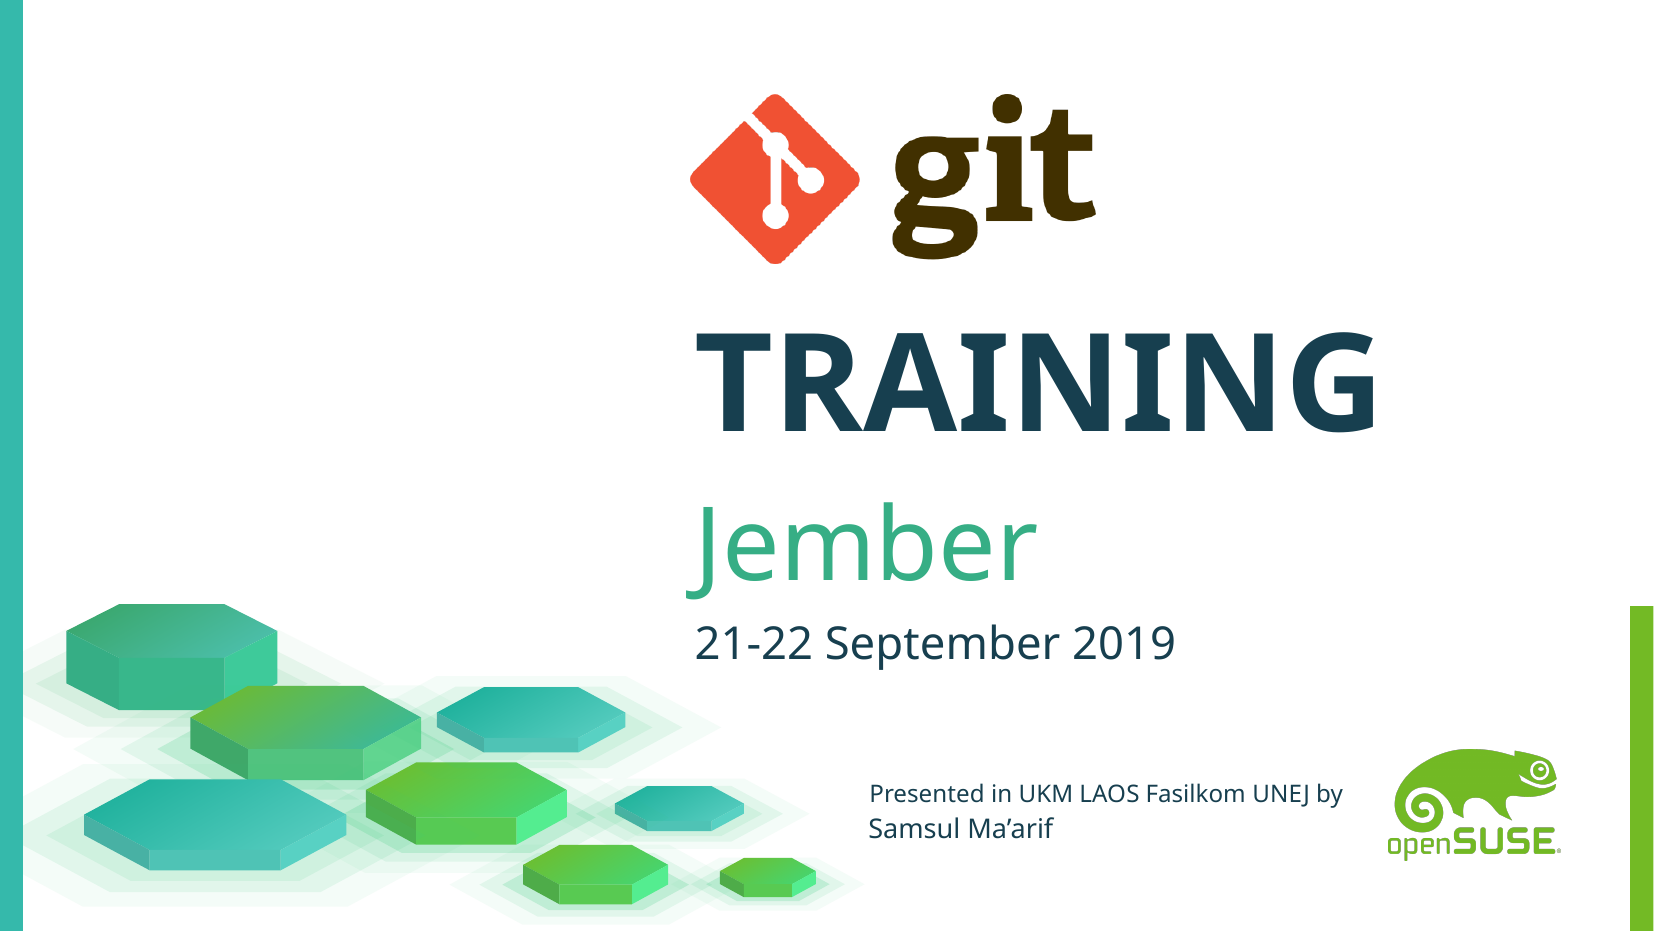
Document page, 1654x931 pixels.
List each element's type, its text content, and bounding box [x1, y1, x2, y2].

picture [690, 94, 1096, 264]
picture [1388, 749, 1561, 861]
list Samsul Ma’arif [822, 810, 1338, 848]
list Presented in UKM LAOS Fasilkom UNEJ by [828, 776, 1344, 814]
list TRAINING Jember 21-22 September 2019 [630, 285, 1572, 676]
text_box [0, 604, 865, 925]
